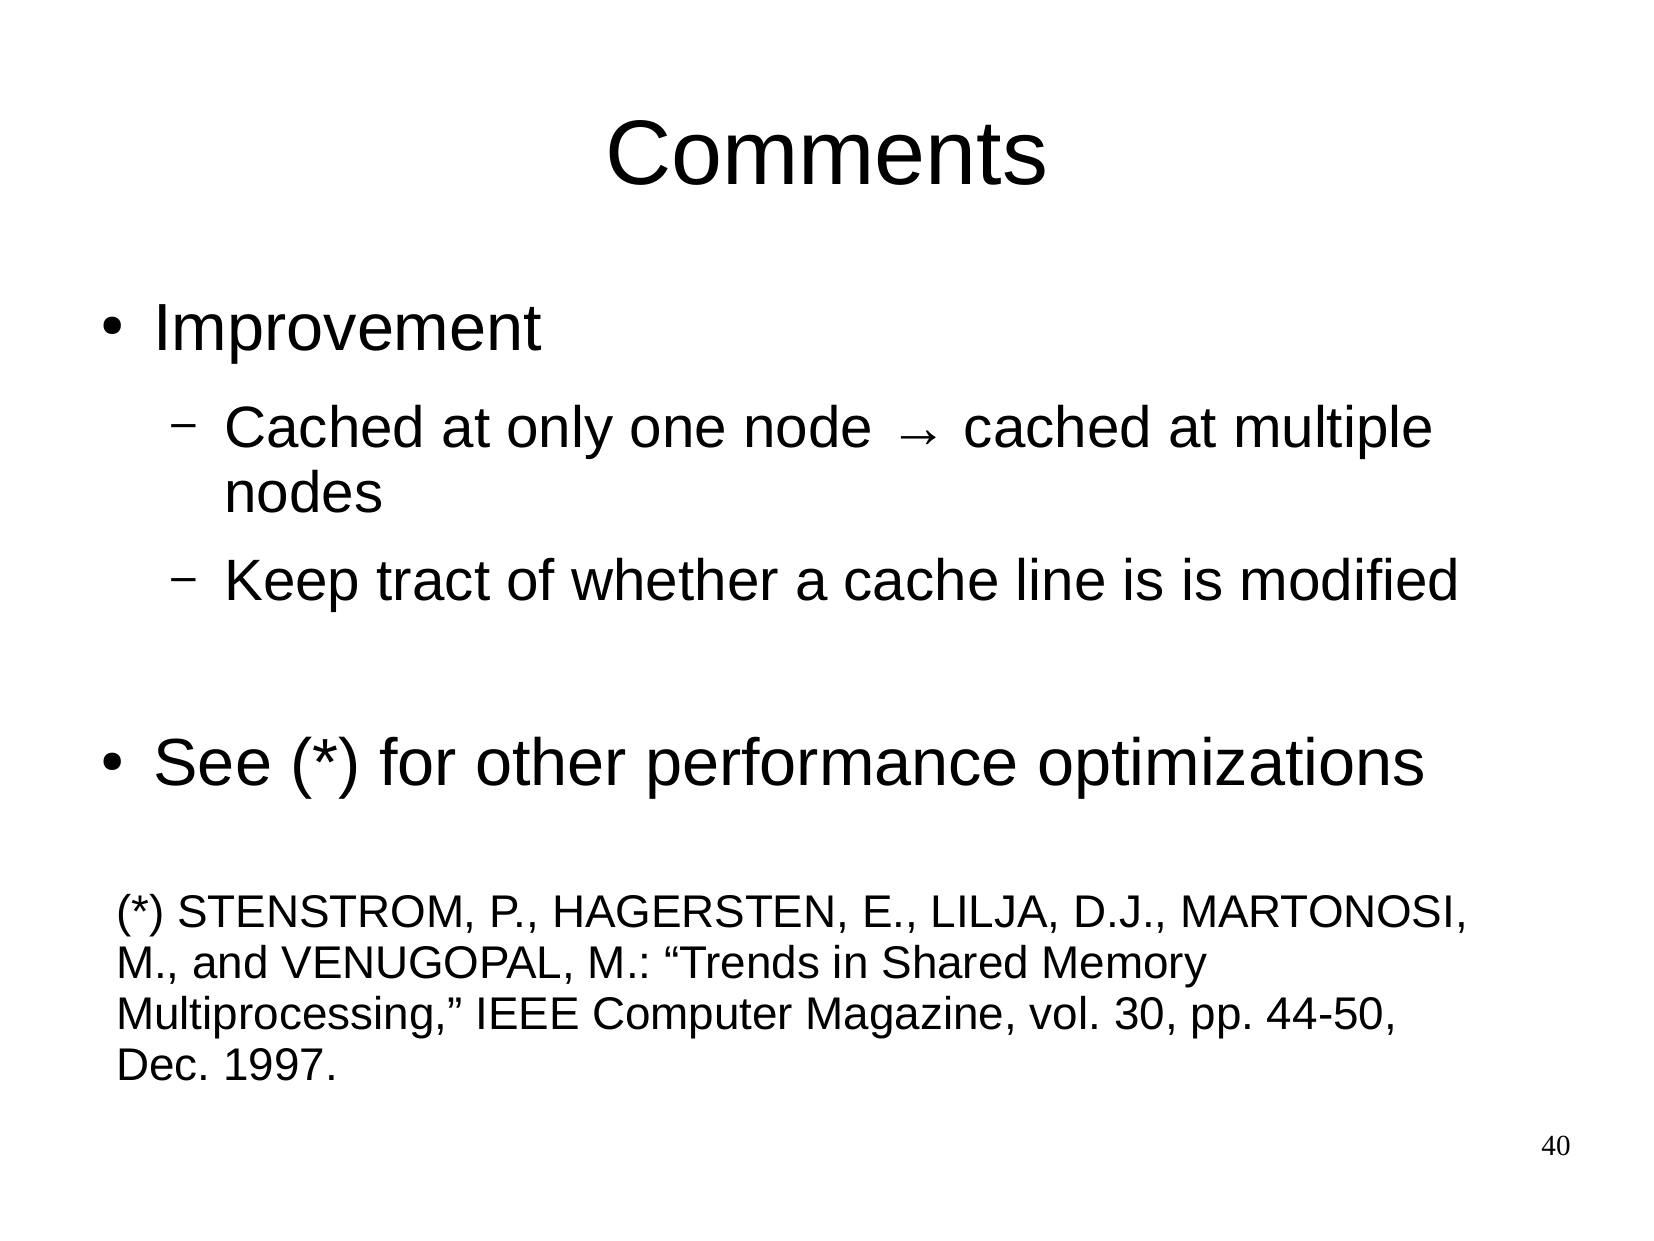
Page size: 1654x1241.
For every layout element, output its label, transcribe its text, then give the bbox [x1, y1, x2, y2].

list Improvement Cached at only one node → cached at multiple nodes Keep tract of whether a cache line is is modified See (*) for other performance optimizations [82, 290, 1538, 1010]
title Comments [82, 49, 1571, 257]
text_box (*) STENSTROM, P., HAGERSTEN, E., LILJA, D.J., MARTONOSI, M., and VENUGOPAL, M.: “Trends in Shared Memory Multiprocessing,” IEEE Computer Magazine, vol. 30, pp. 44-50, Dec. 1997. [101, 878, 1516, 1141]
